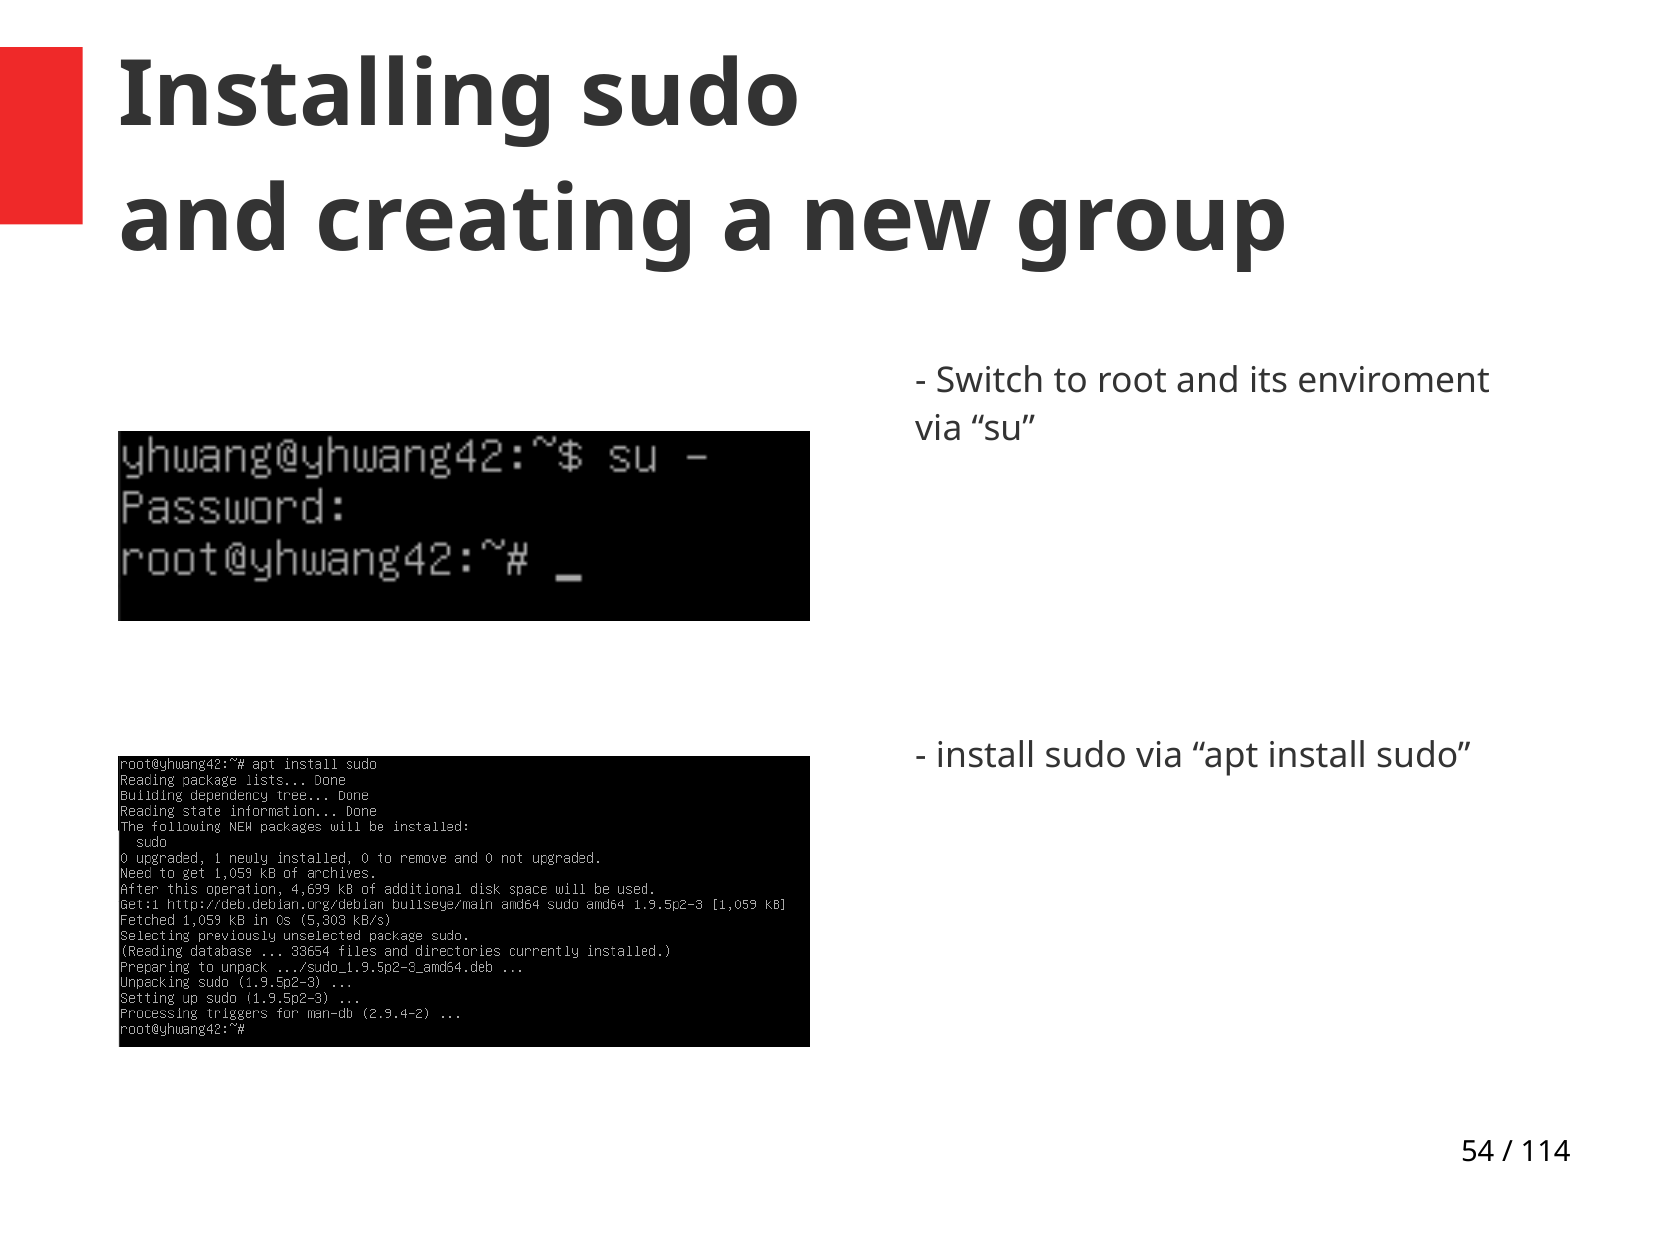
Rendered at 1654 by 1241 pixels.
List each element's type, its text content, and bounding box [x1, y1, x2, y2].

picture [118, 431, 810, 621]
list - install sudo via “apt install sudo” [844, 730, 1536, 1074]
title Installing sudo and creating a new group [118, 45, 1571, 260]
list - Switch to root and its enviroment via “su” [844, 354, 1536, 698]
picture [118, 756, 810, 1047]
